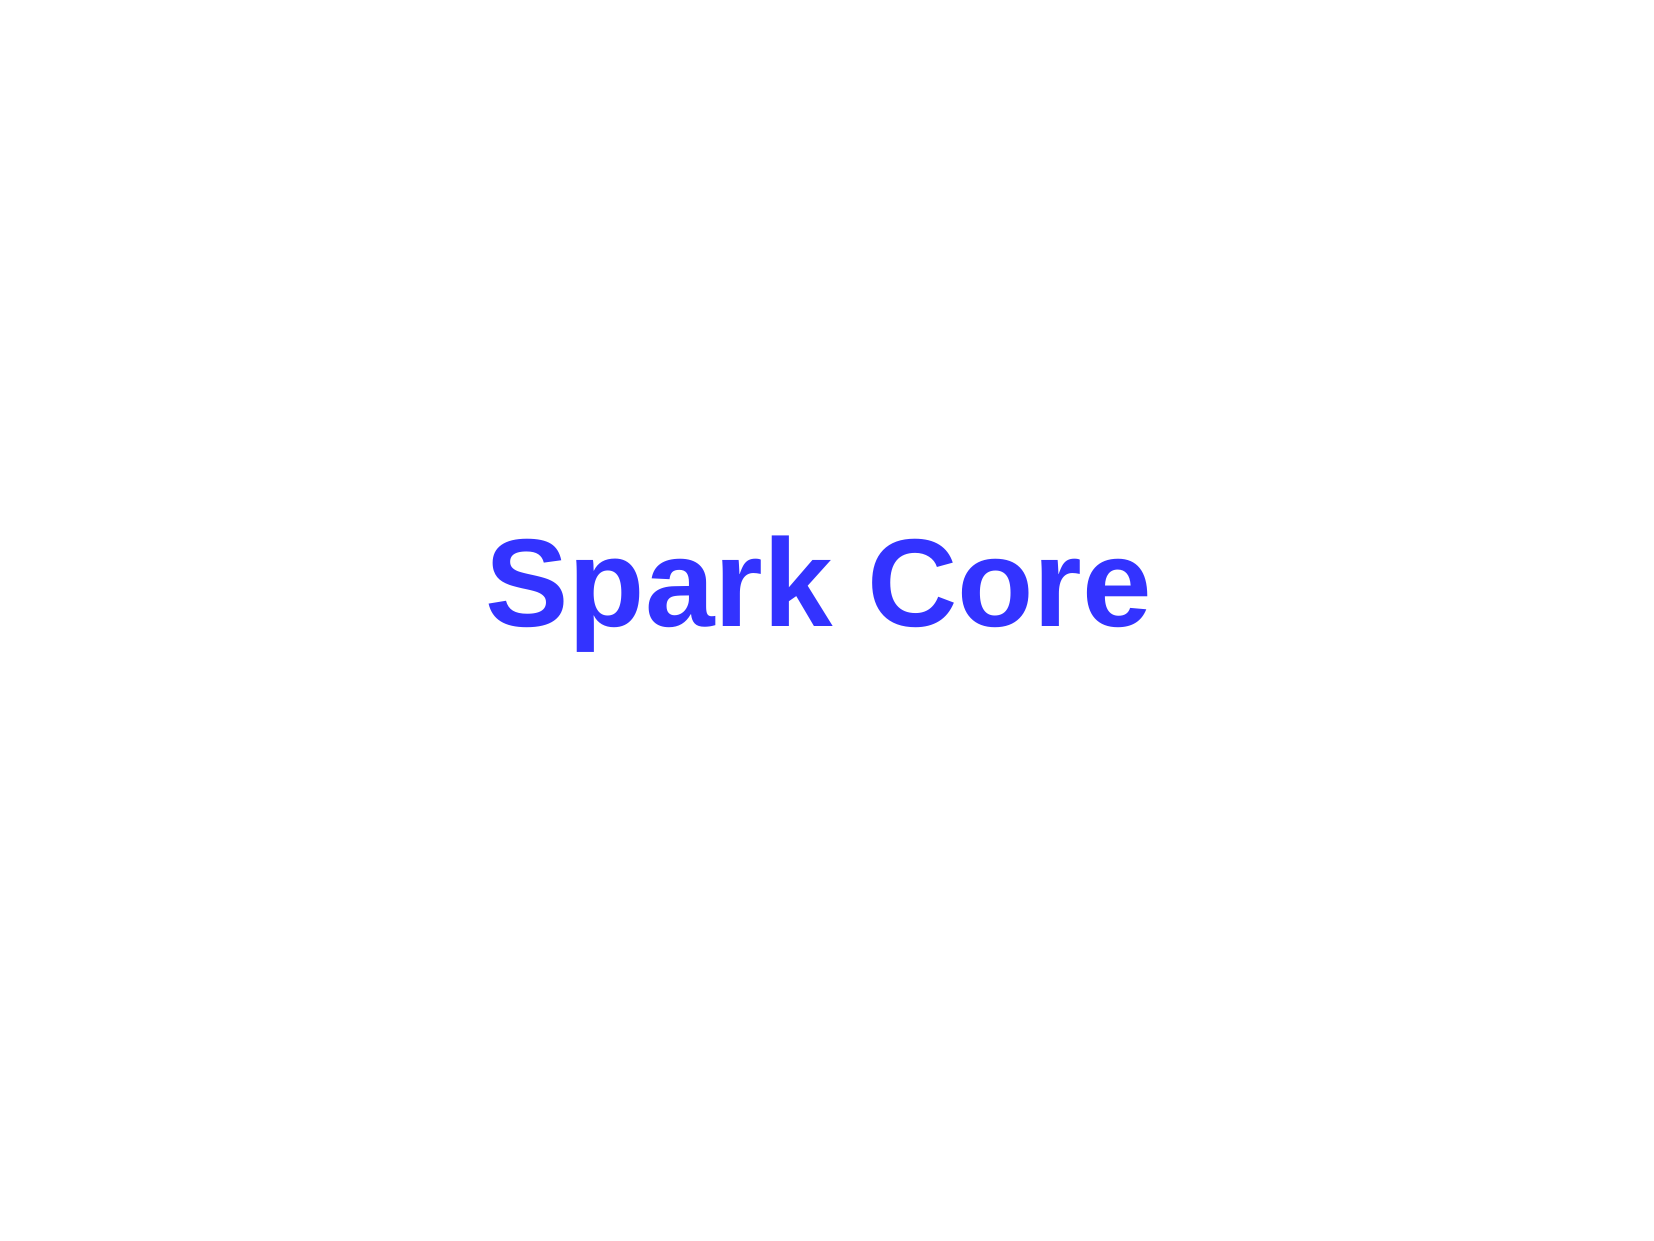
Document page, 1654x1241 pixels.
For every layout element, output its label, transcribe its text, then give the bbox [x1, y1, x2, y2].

title Spark Core [75, 480, 1564, 688]
